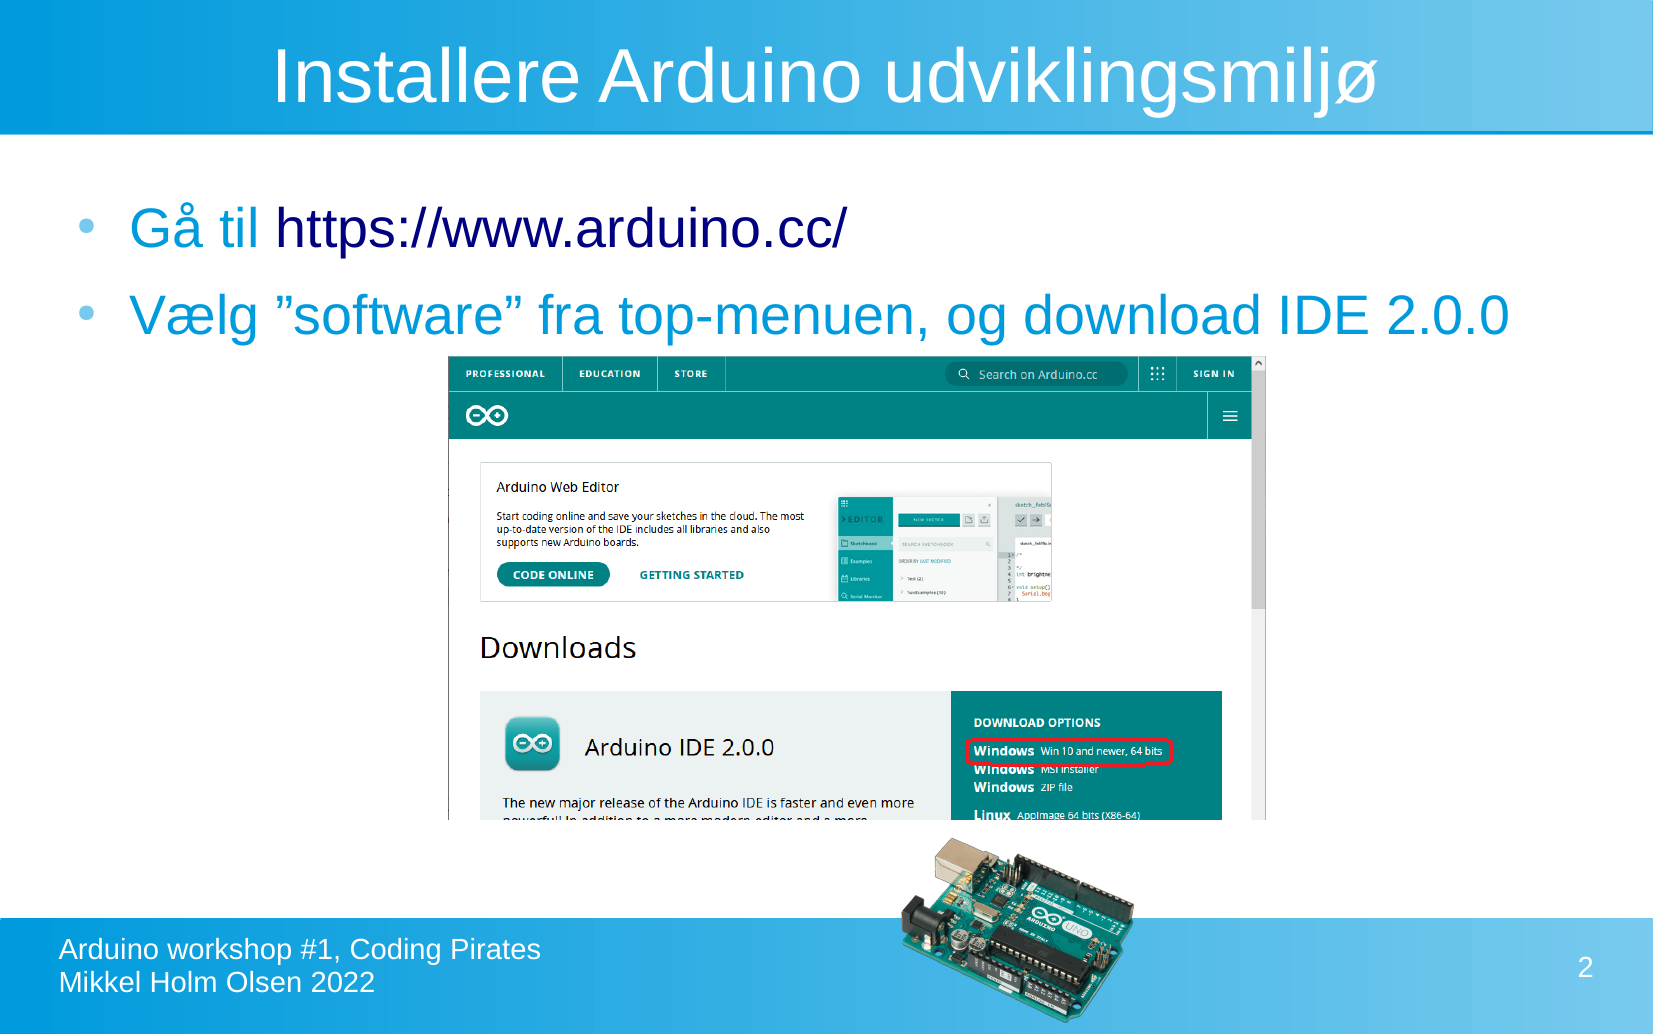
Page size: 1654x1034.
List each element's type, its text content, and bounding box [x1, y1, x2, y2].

list Gå til https://www.arduino.cc/ Vælg ”software” fra top-menuen, og download IDE 2.0.0 [58, 196, 1594, 376]
picture [900, 836, 1138, 1024]
title Installere Arduino udviklingsmiljø [58, 32, 1594, 120]
picture [448, 356, 1266, 820]
